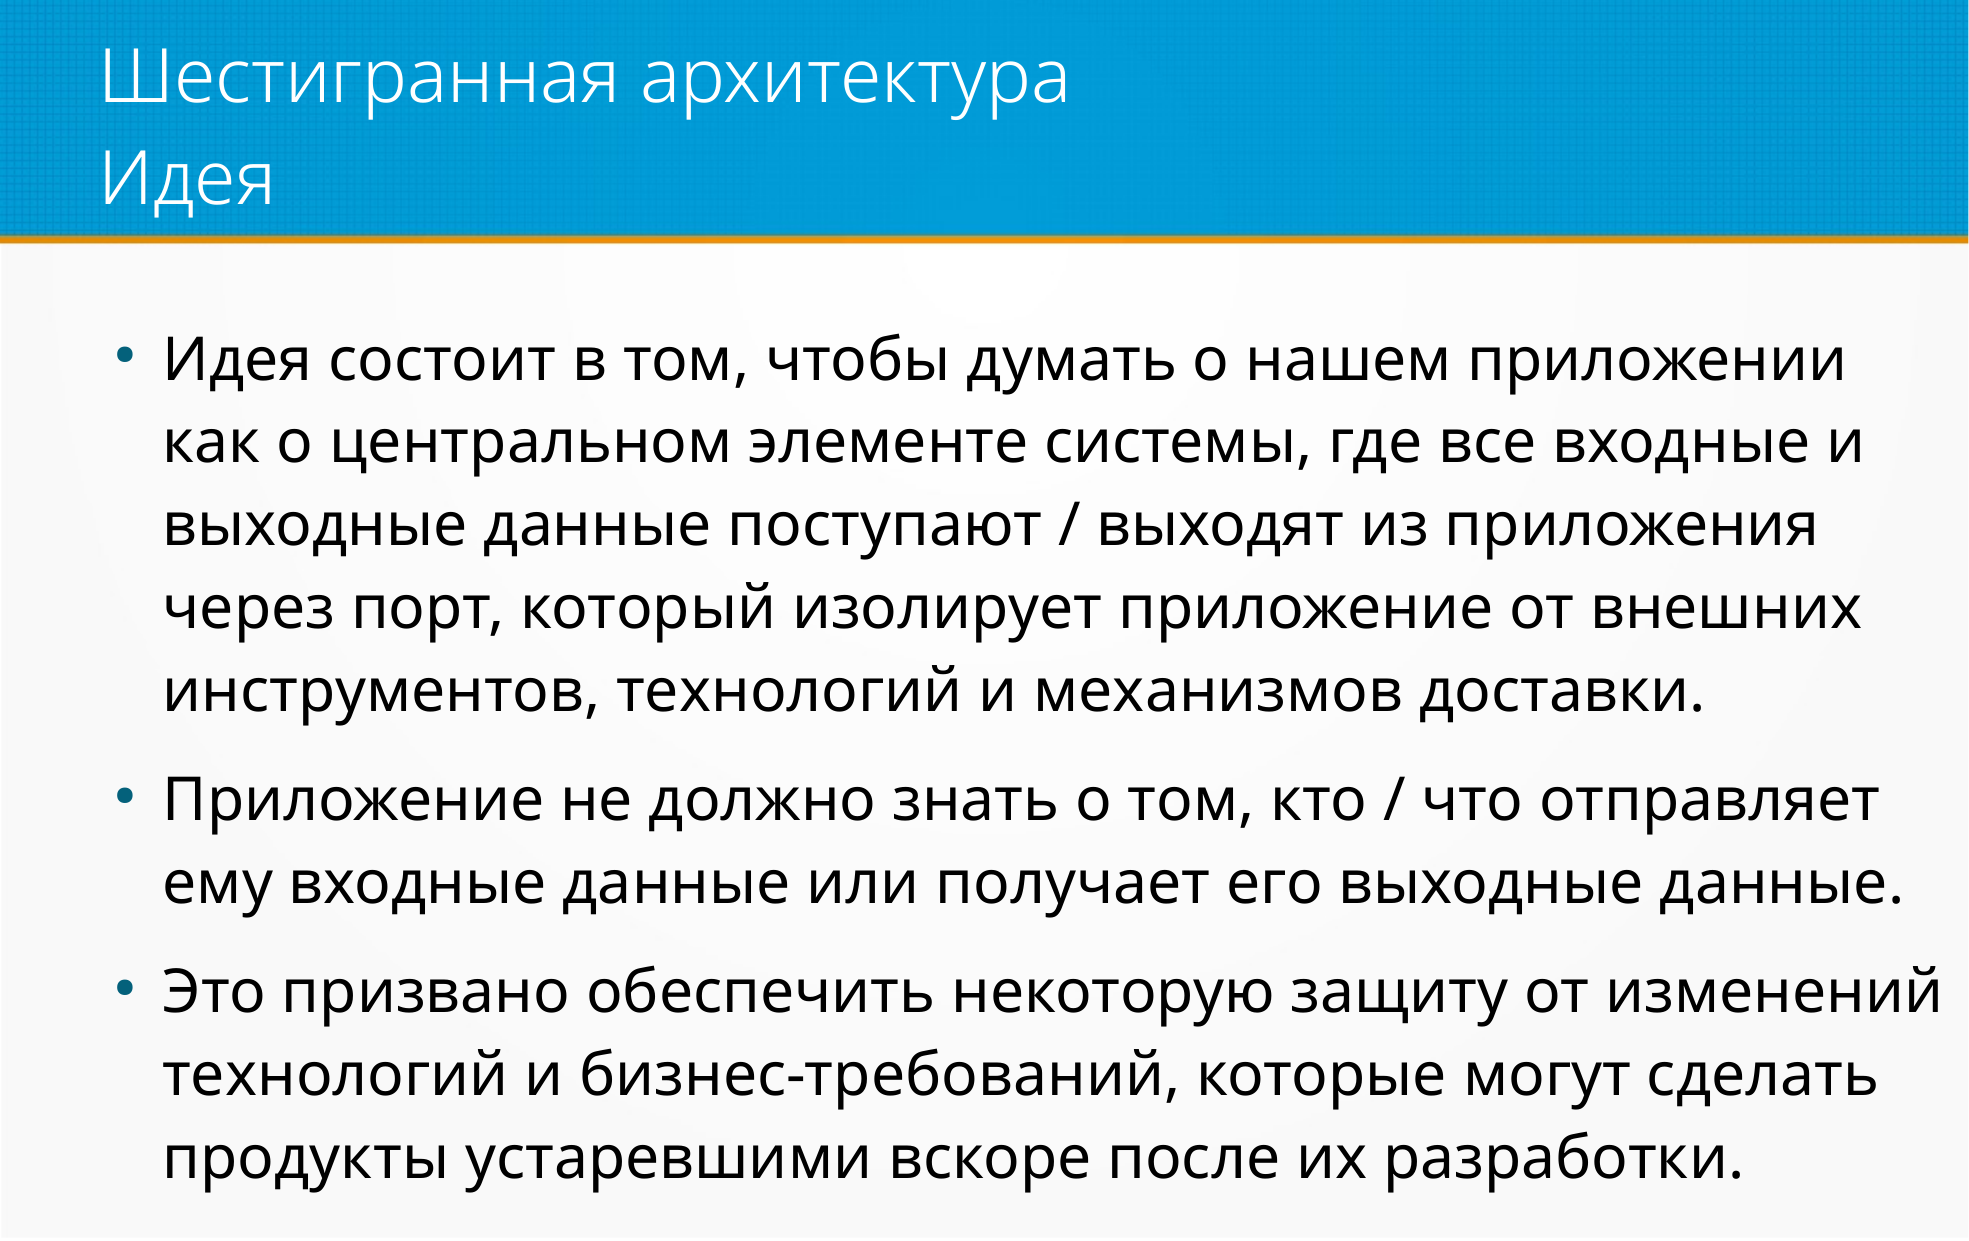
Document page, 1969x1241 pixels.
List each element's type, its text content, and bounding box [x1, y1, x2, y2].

list Идея состоит в том, чтобы думать о нашем приложении как о центральном элементе системы, где все входные и выходные данные поступают / выходят из приложения через порт, который изолирует приложение от внешних инструментов, технологий и механизмов доставки. Приложение не должно знать о том, кто / что отправляет ему входные данные или получает его выходные данные. Это призвано обеспечить некоторую защиту от изменений технологий и бизнес-требований, которые могут сделать продукты устаревшими вскоре после их разработки. [98, 315, 1949, 1205]
title Шестигранная архитектура Идея [98, 19, 1870, 227]
picture [0, 233, 1969, 1241]
